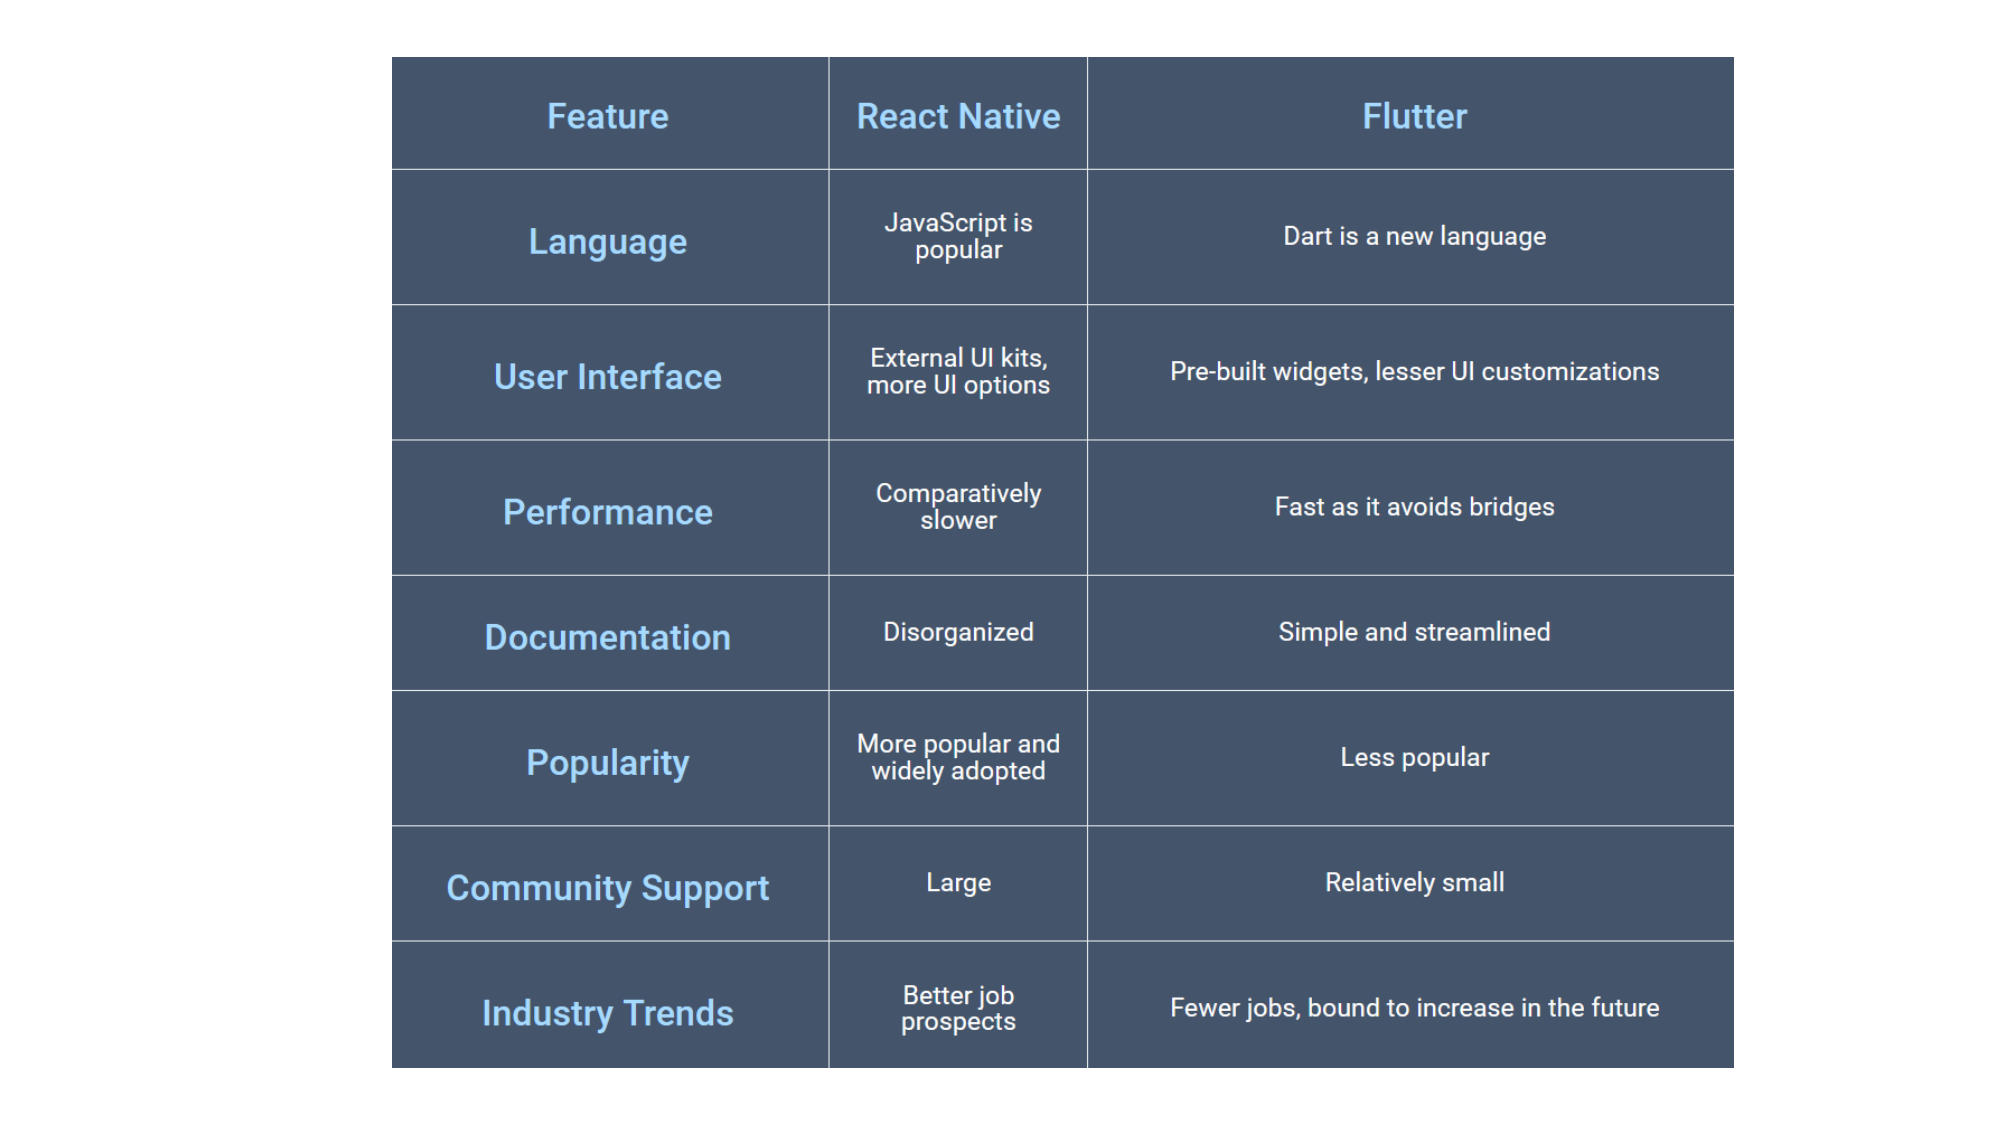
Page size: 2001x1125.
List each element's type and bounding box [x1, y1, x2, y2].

picture [392, 57, 1734, 1068]
